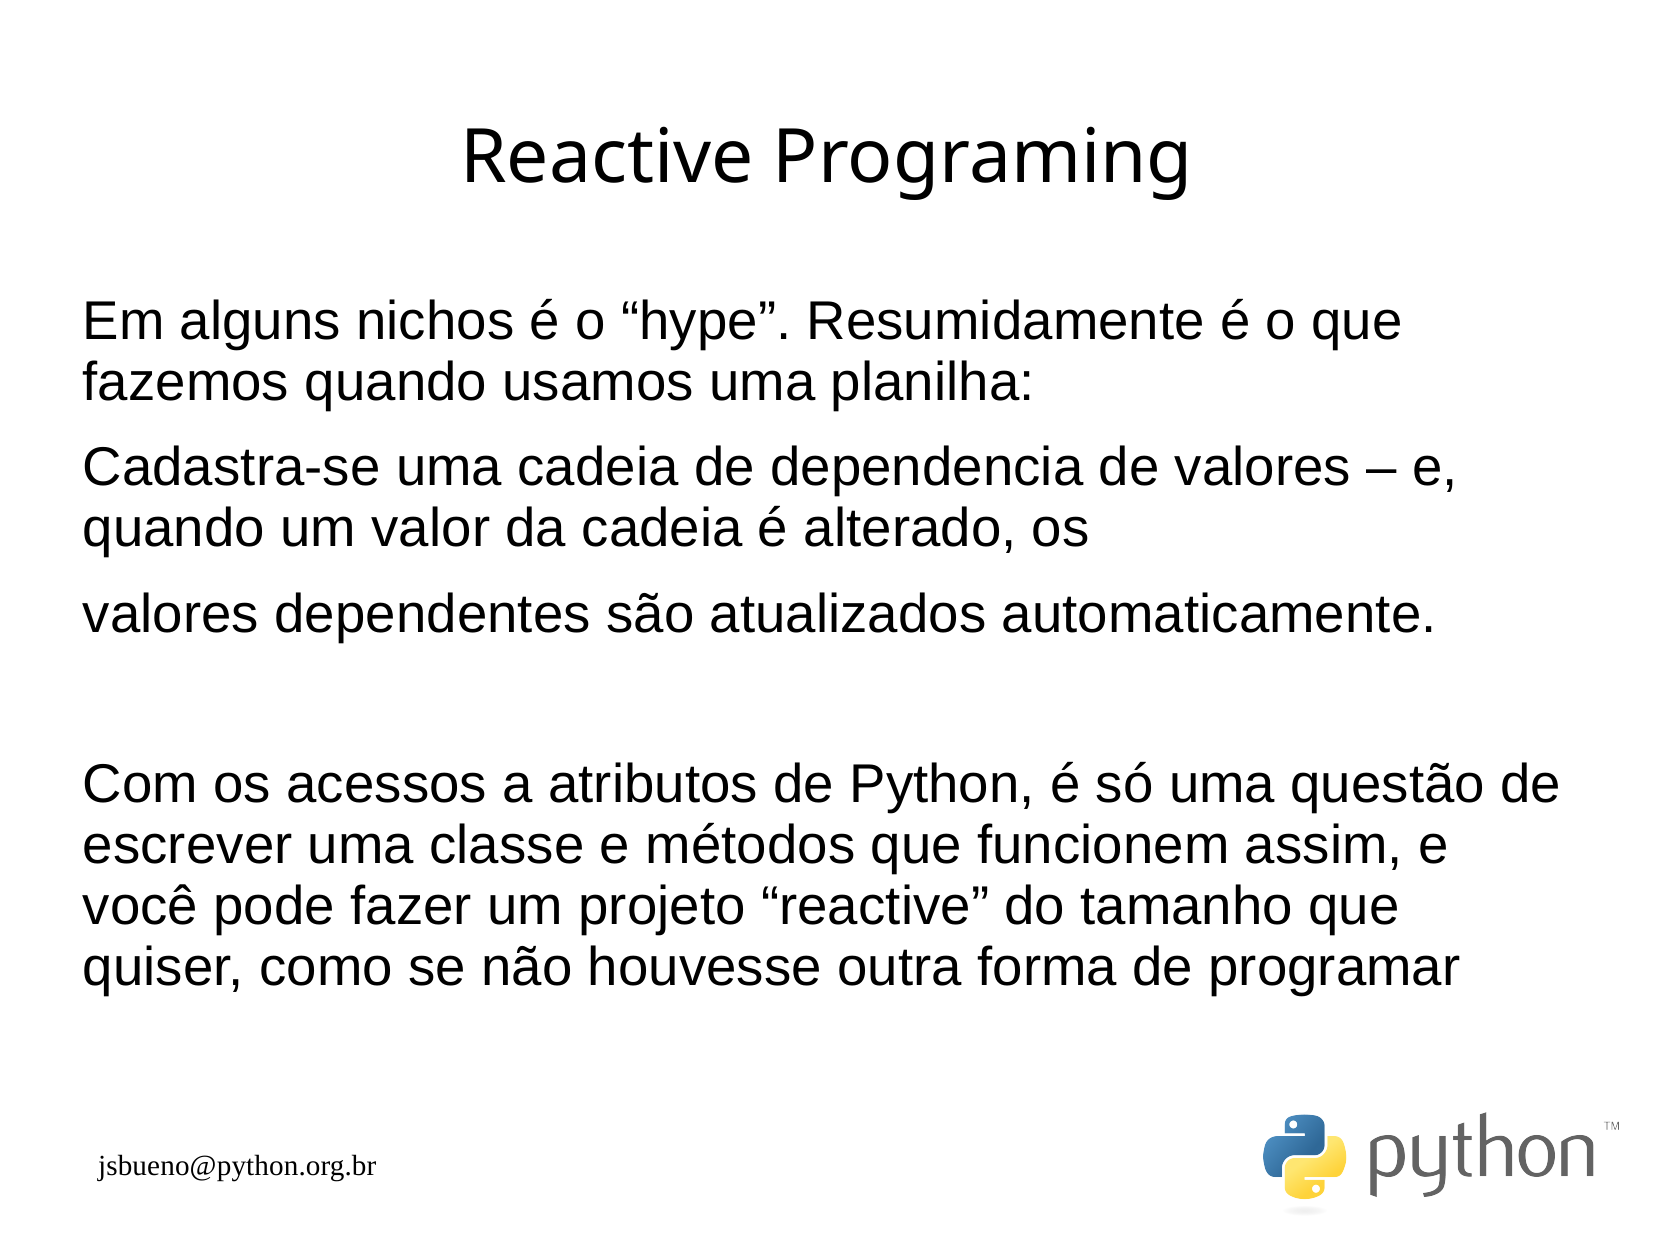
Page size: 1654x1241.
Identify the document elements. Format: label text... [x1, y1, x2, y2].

title Reactive Programing [82, 49, 1571, 257]
list Em alguns nichos é o “hype”. Resumidamente é o que fazemos quando usamos uma planilha: Cadastra-se uma cadeia de dependencia de valores – e, quando um valor da cadeia é alterado, os valores dependentes são atualizados automaticamente. Com os acessos a atributos de Python, é só uma questão de escrever uma classe e métodos que funcionem assim, e você pode fazer um projeto “reactive” do tamanho que quiser, como se não houvesse outra forma de programar [82, 290, 1571, 1010]
picture [1263, 1112, 1619, 1216]
